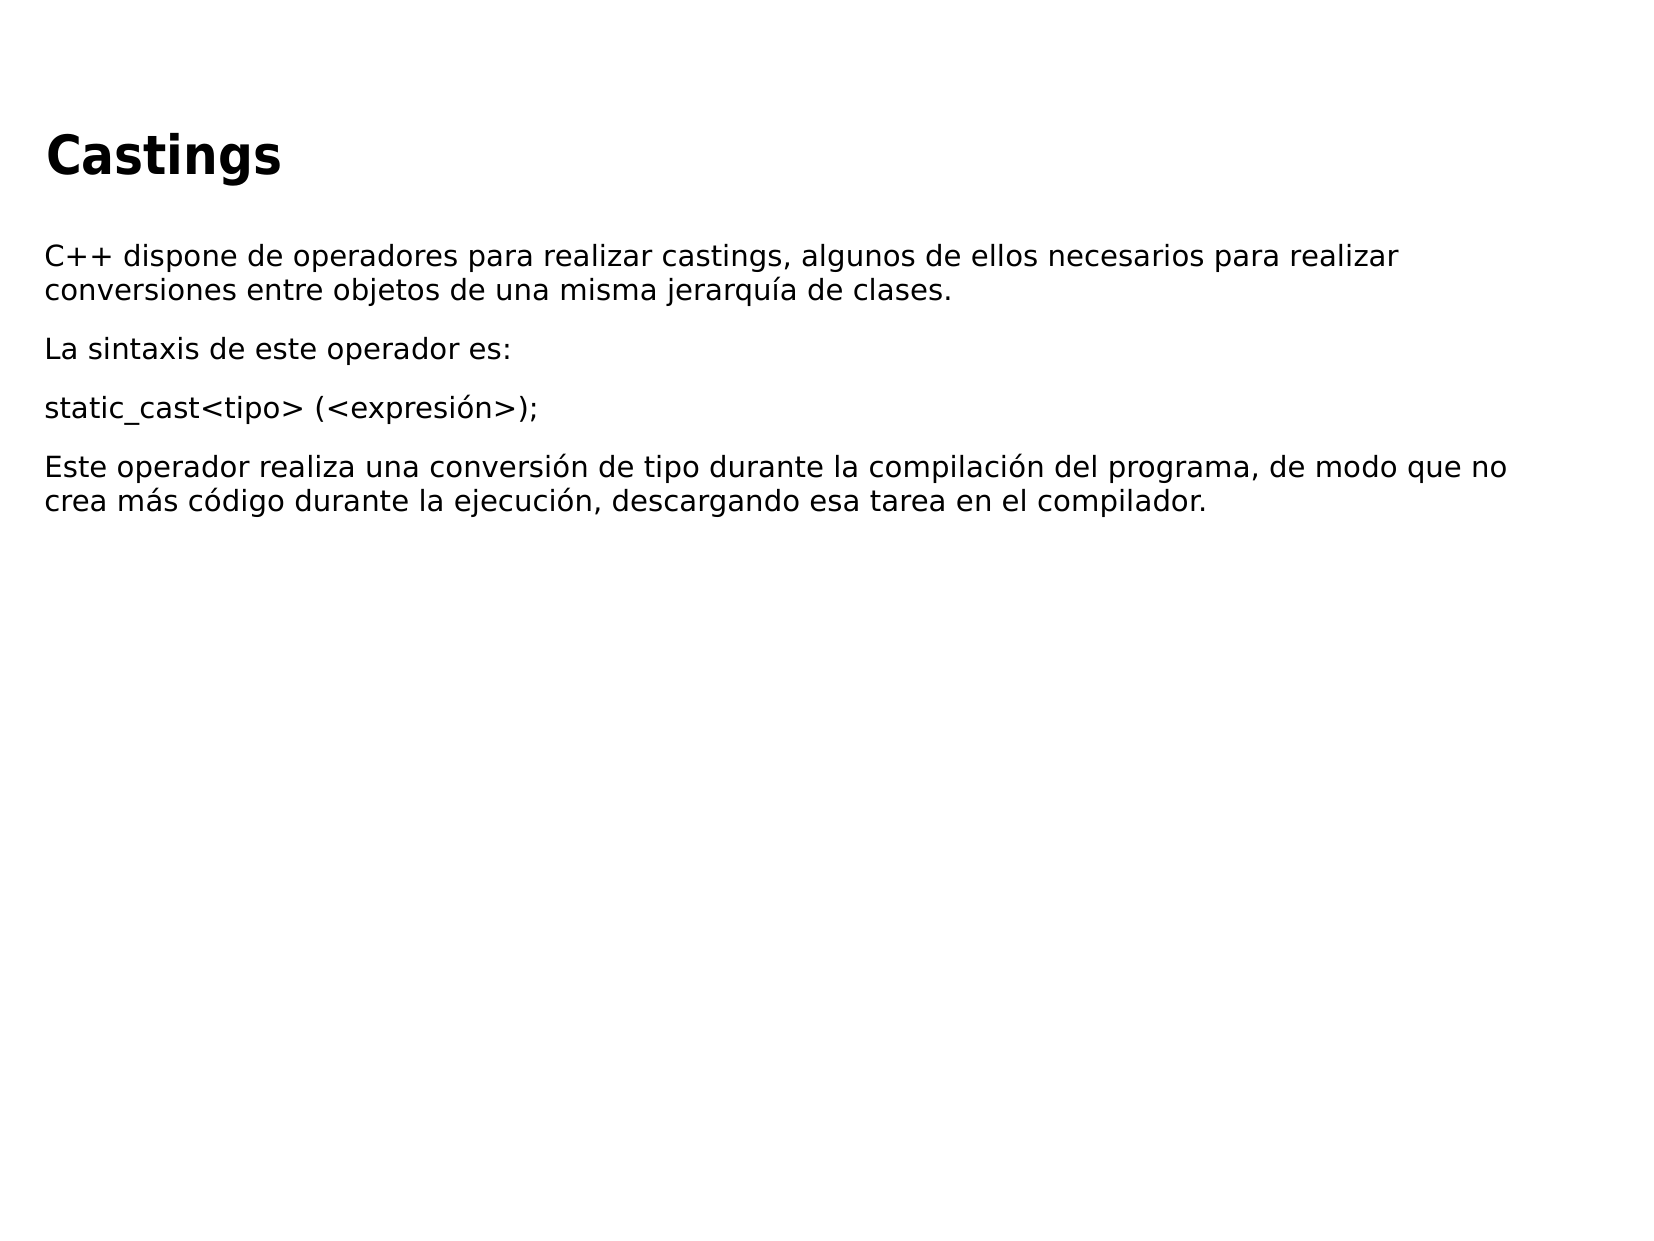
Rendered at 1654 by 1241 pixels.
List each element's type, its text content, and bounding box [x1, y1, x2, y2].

text_box C++ dispone de operadores para realizar castings, algunos de ellos necesarios para realizar conversiones entre objetos de una misma jerarquía de clases. La sintaxis de este operador es: static_cast<tipo> (<expresión>); Este operador realiza una conversión de tipo durante la compilación del programa, de modo que no crea más código durante la ejecución, descargando esa tarea en el compilador. [29, 231, 1595, 645]
text_box Castings [31, 117, 1626, 196]
